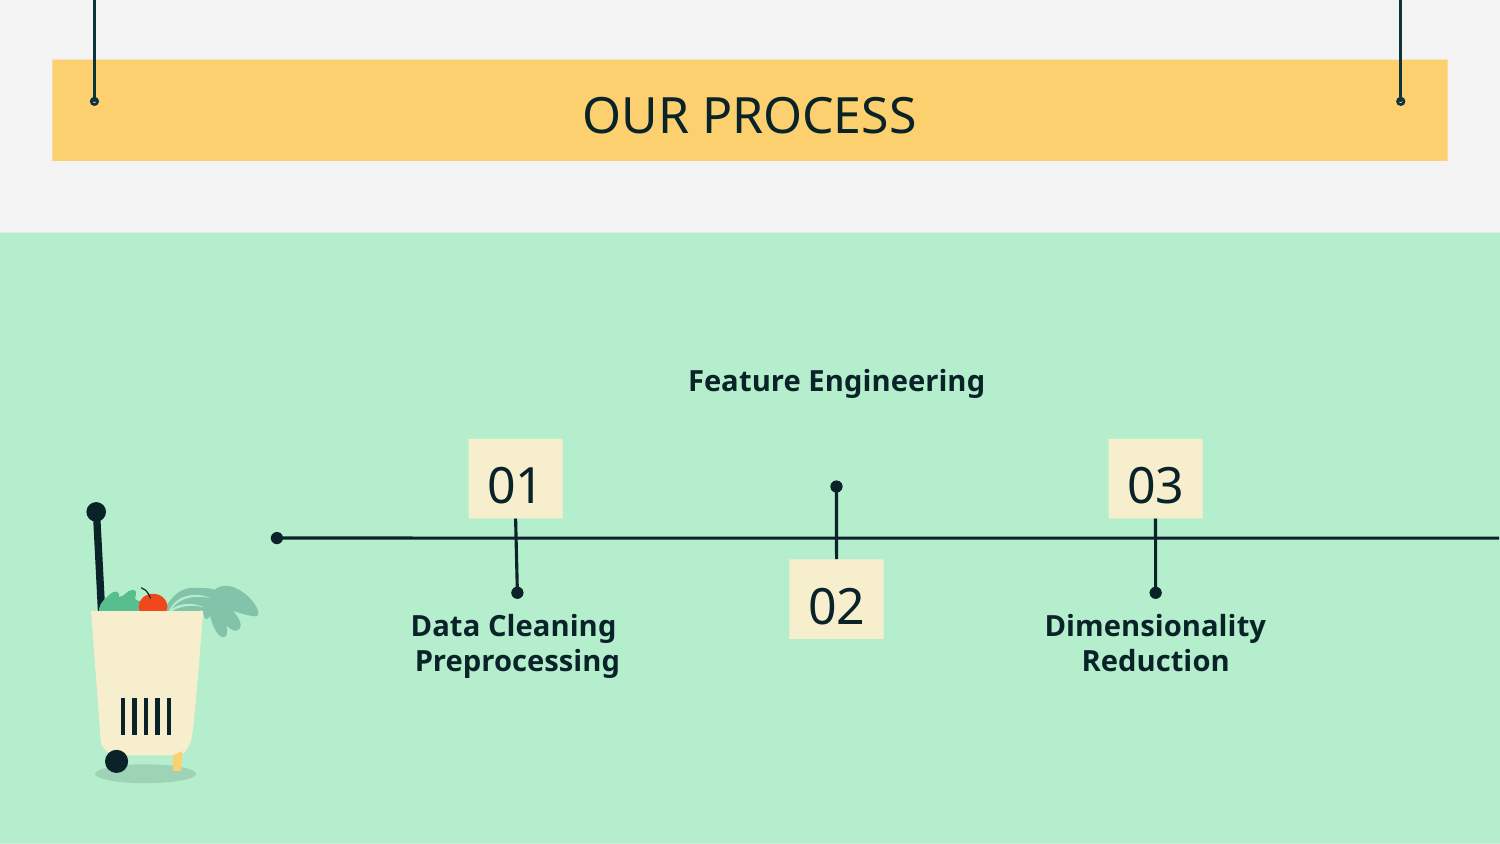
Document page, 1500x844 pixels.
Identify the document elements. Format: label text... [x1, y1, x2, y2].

subtitle Data Cleaning Preprocessing [339, 592, 696, 724]
subtitle 01 [468, 438, 563, 519]
subtitle 03 [1108, 438, 1203, 519]
title OUR PROCESS [225, 68, 1274, 164]
text_box [86, 502, 259, 784]
subtitle 02 [789, 559, 884, 639]
subtitle Feature Engineering [659, 346, 1015, 478]
subtitle Dimensionality Reduction [978, 592, 1334, 724]
